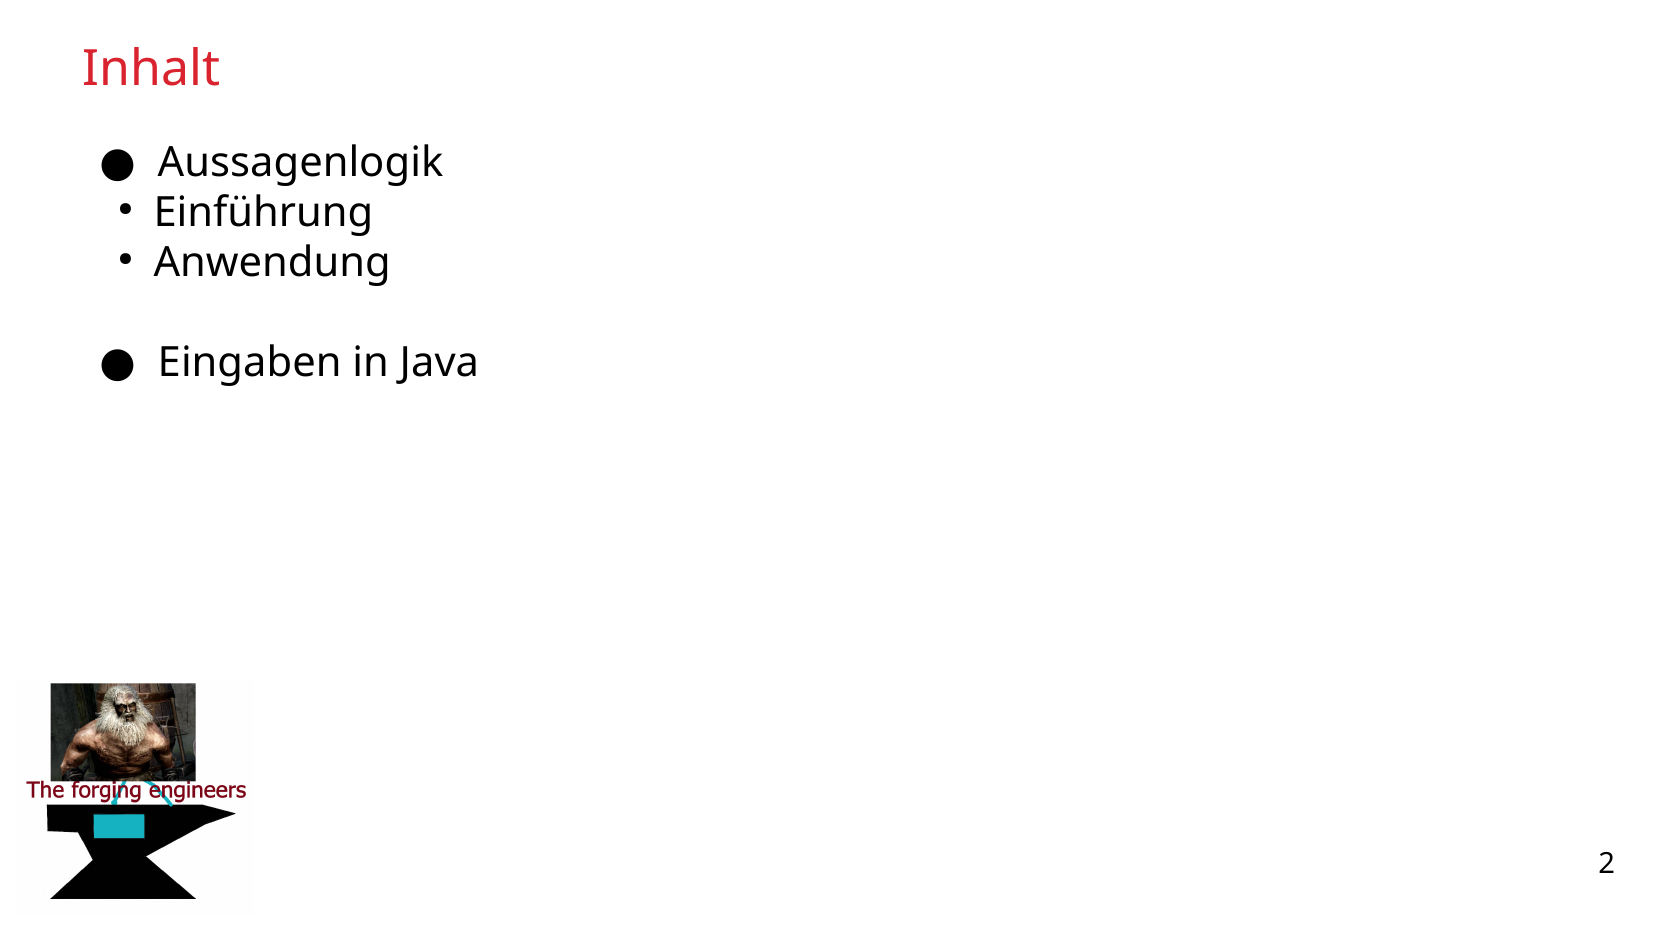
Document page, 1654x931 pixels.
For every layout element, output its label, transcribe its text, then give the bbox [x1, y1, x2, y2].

title Inhalt [82, 37, 1571, 95]
subtitle Aussagenlogik Einführung Anwendung Eingaben in Java [82, 134, 1571, 650]
picture [17, 679, 254, 916]
